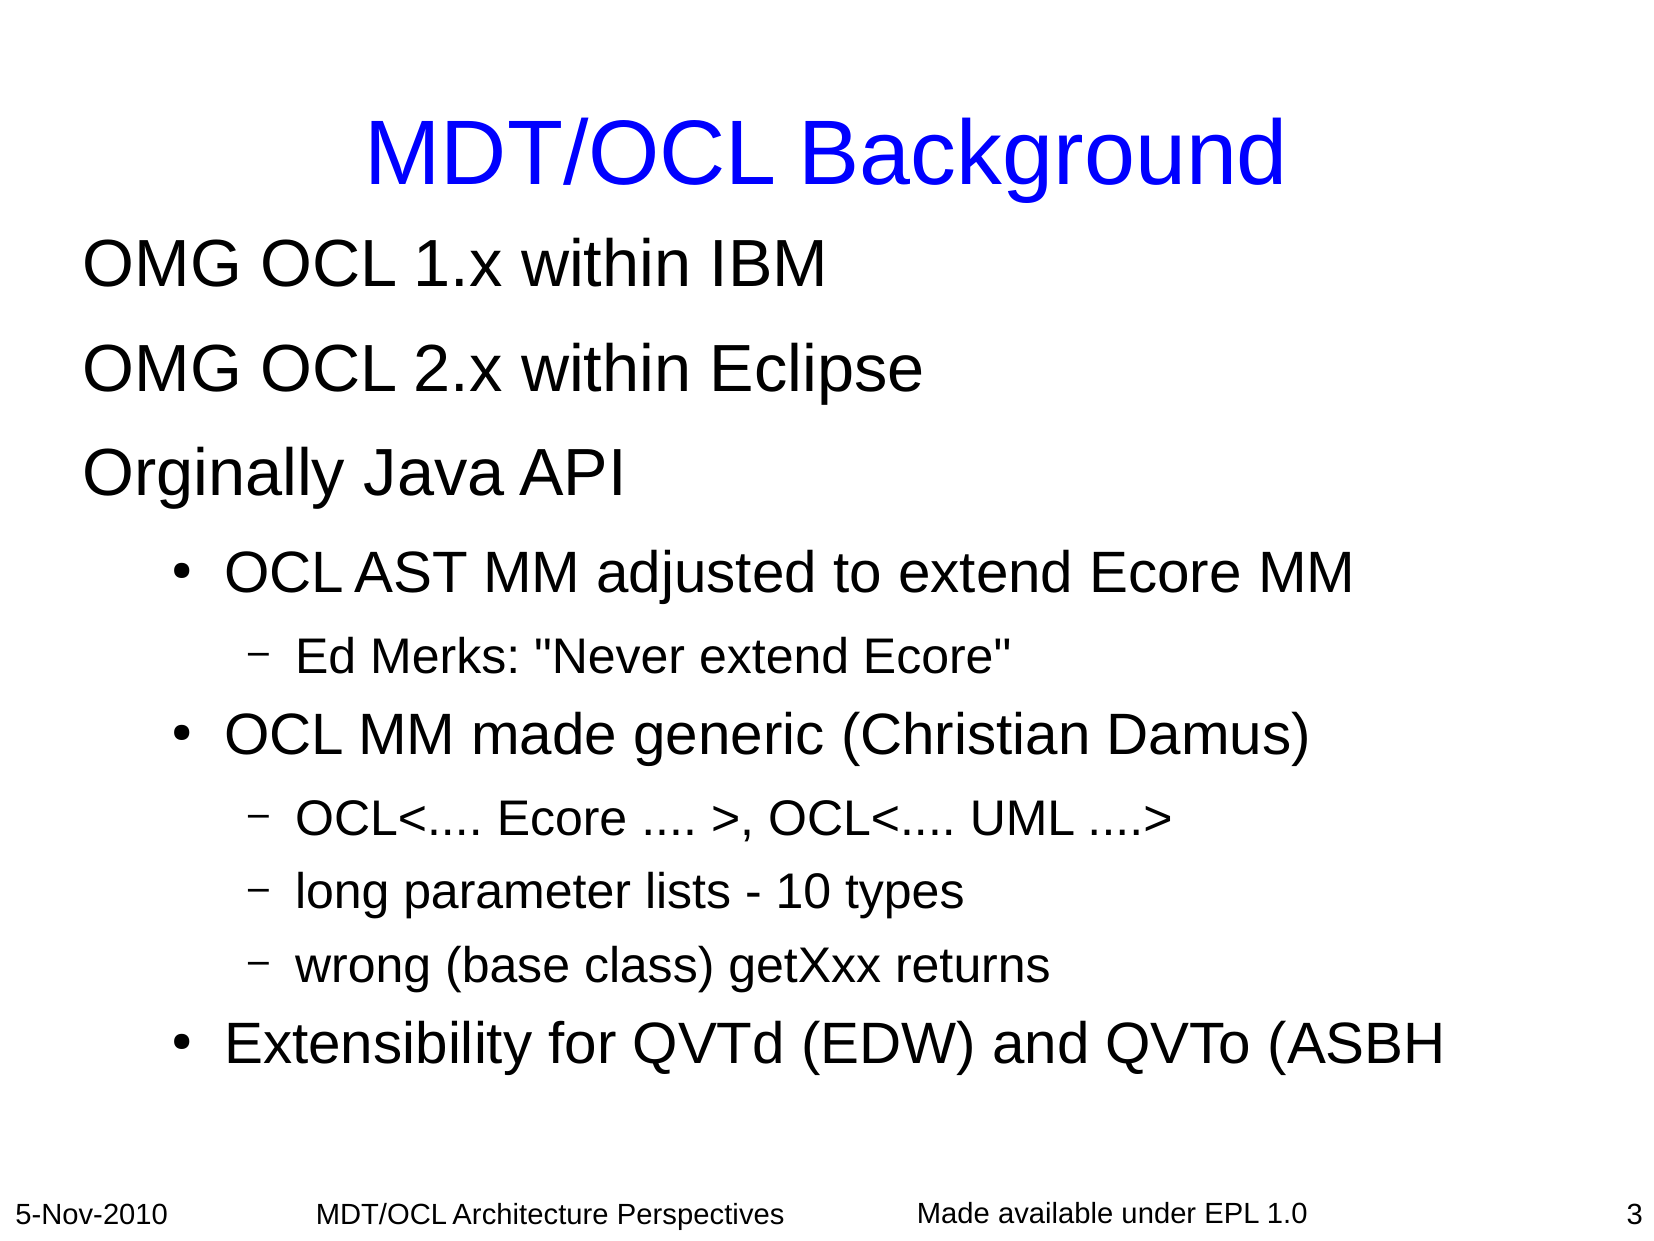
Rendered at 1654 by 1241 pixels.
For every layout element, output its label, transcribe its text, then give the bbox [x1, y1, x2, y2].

list OMG OCL 1.x within IBM OMG OCL 2.x within Eclipse Orginally Java API OCL AST MM adjusted to extend Ecore MM Ed Merks: "Never extend Ecore" OCL MM made generic (Christian Damus) OCL<.... Ecore .... >, OCL<.... UML ....> long parameter lists - 10 types wrong (base class) getXxx returns Extensibility for QVTd (EDW) and QVTo (ASBH [82, 226, 1571, 1101]
title MDT/OCL Background [82, 49, 1571, 226]
